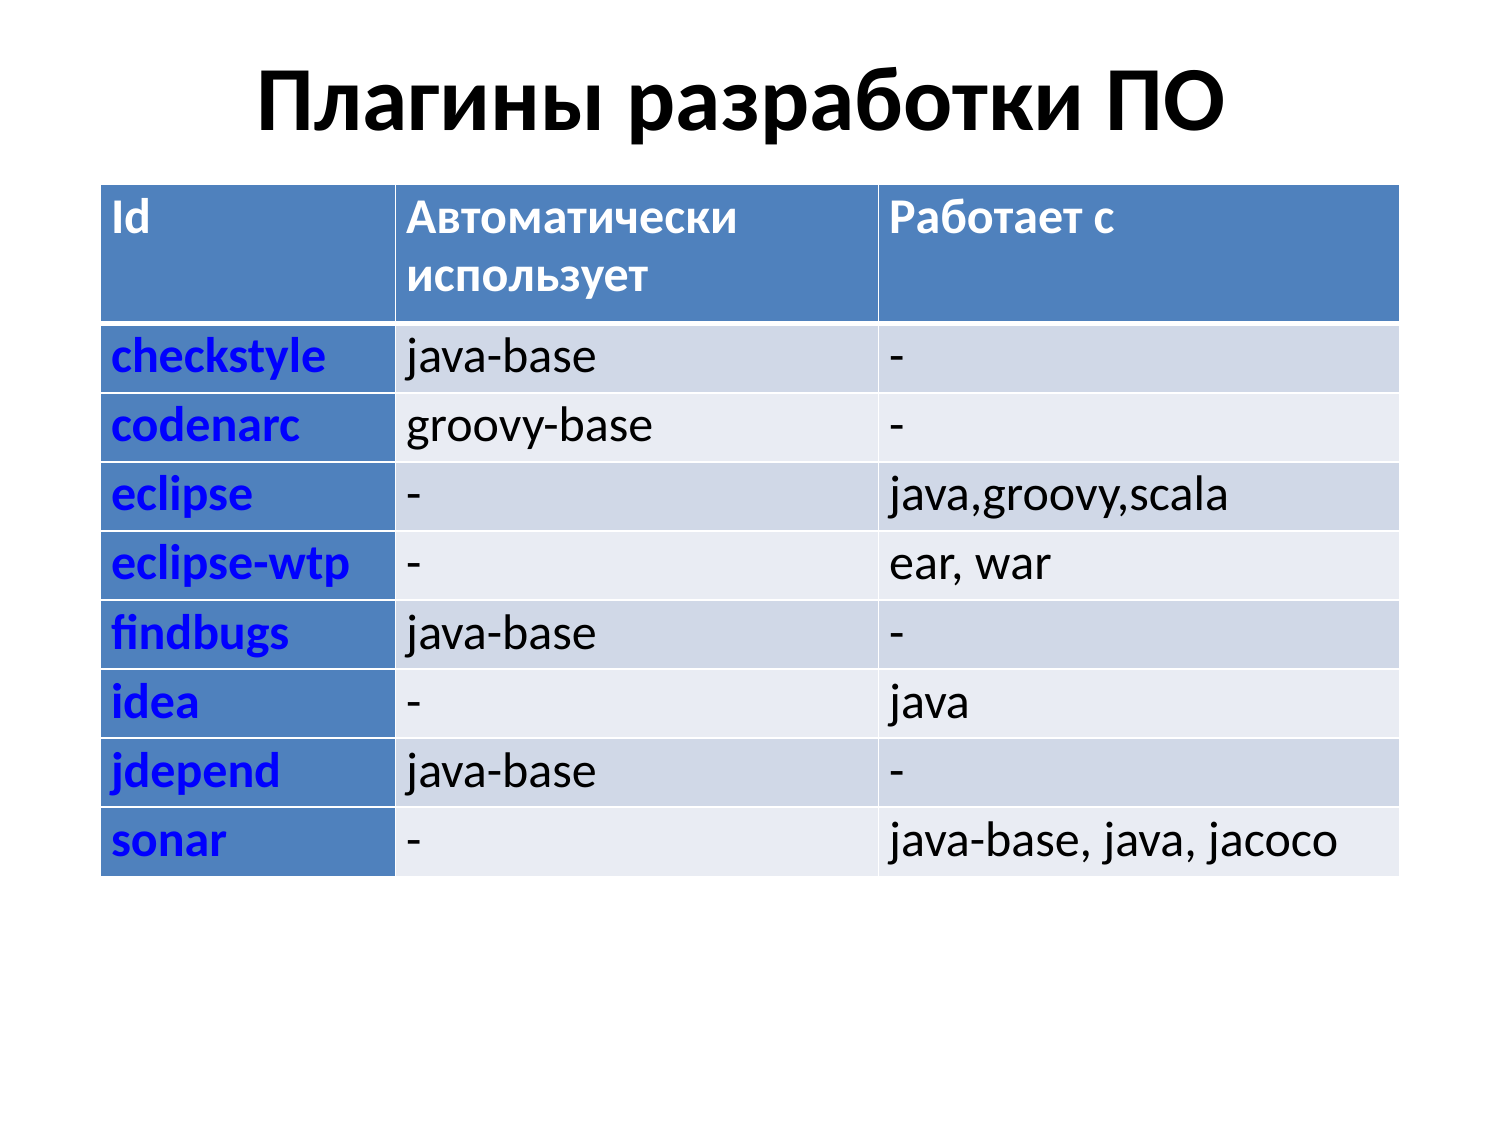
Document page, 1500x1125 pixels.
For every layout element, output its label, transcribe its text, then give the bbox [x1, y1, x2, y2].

table_cell java-base, java, jacoco [879, 808, 1399, 876]
table_cell sonar [101, 808, 395, 876]
table_cell java-base [396, 601, 878, 668]
table_cell eclipse-wtp [101, 532, 395, 599]
table_cell findbugs [101, 601, 395, 668]
table_cell - [879, 394, 1399, 461]
table_header Работает с [879, 185, 1399, 321]
table_cell java-base [396, 326, 878, 392]
table_cell java-base [396, 739, 878, 806]
table_cell checkstyle [101, 326, 395, 392]
table_cell - [879, 739, 1399, 806]
table_cell - [396, 463, 878, 530]
table_cell jdepend [101, 739, 395, 806]
table_cell - [396, 670, 878, 737]
table_cell eclipse [101, 463, 395, 530]
table_cell - [396, 532, 878, 599]
table_cell - [879, 601, 1399, 668]
table_cell idea [101, 670, 395, 737]
table_cell groovy-base [396, 394, 878, 461]
table_cell codenarc [101, 394, 395, 461]
table_cell ear, war [879, 532, 1399, 599]
table_cell - [396, 808, 878, 876]
table_header Автоматически использует [396, 185, 878, 321]
table_header Id [101, 185, 395, 321]
table_cell - [879, 326, 1399, 392]
table_cell java,groovy,scala [879, 463, 1399, 530]
table_cell java [879, 670, 1399, 737]
title Плагины разработки ПО [76, 0, 1427, 188]
